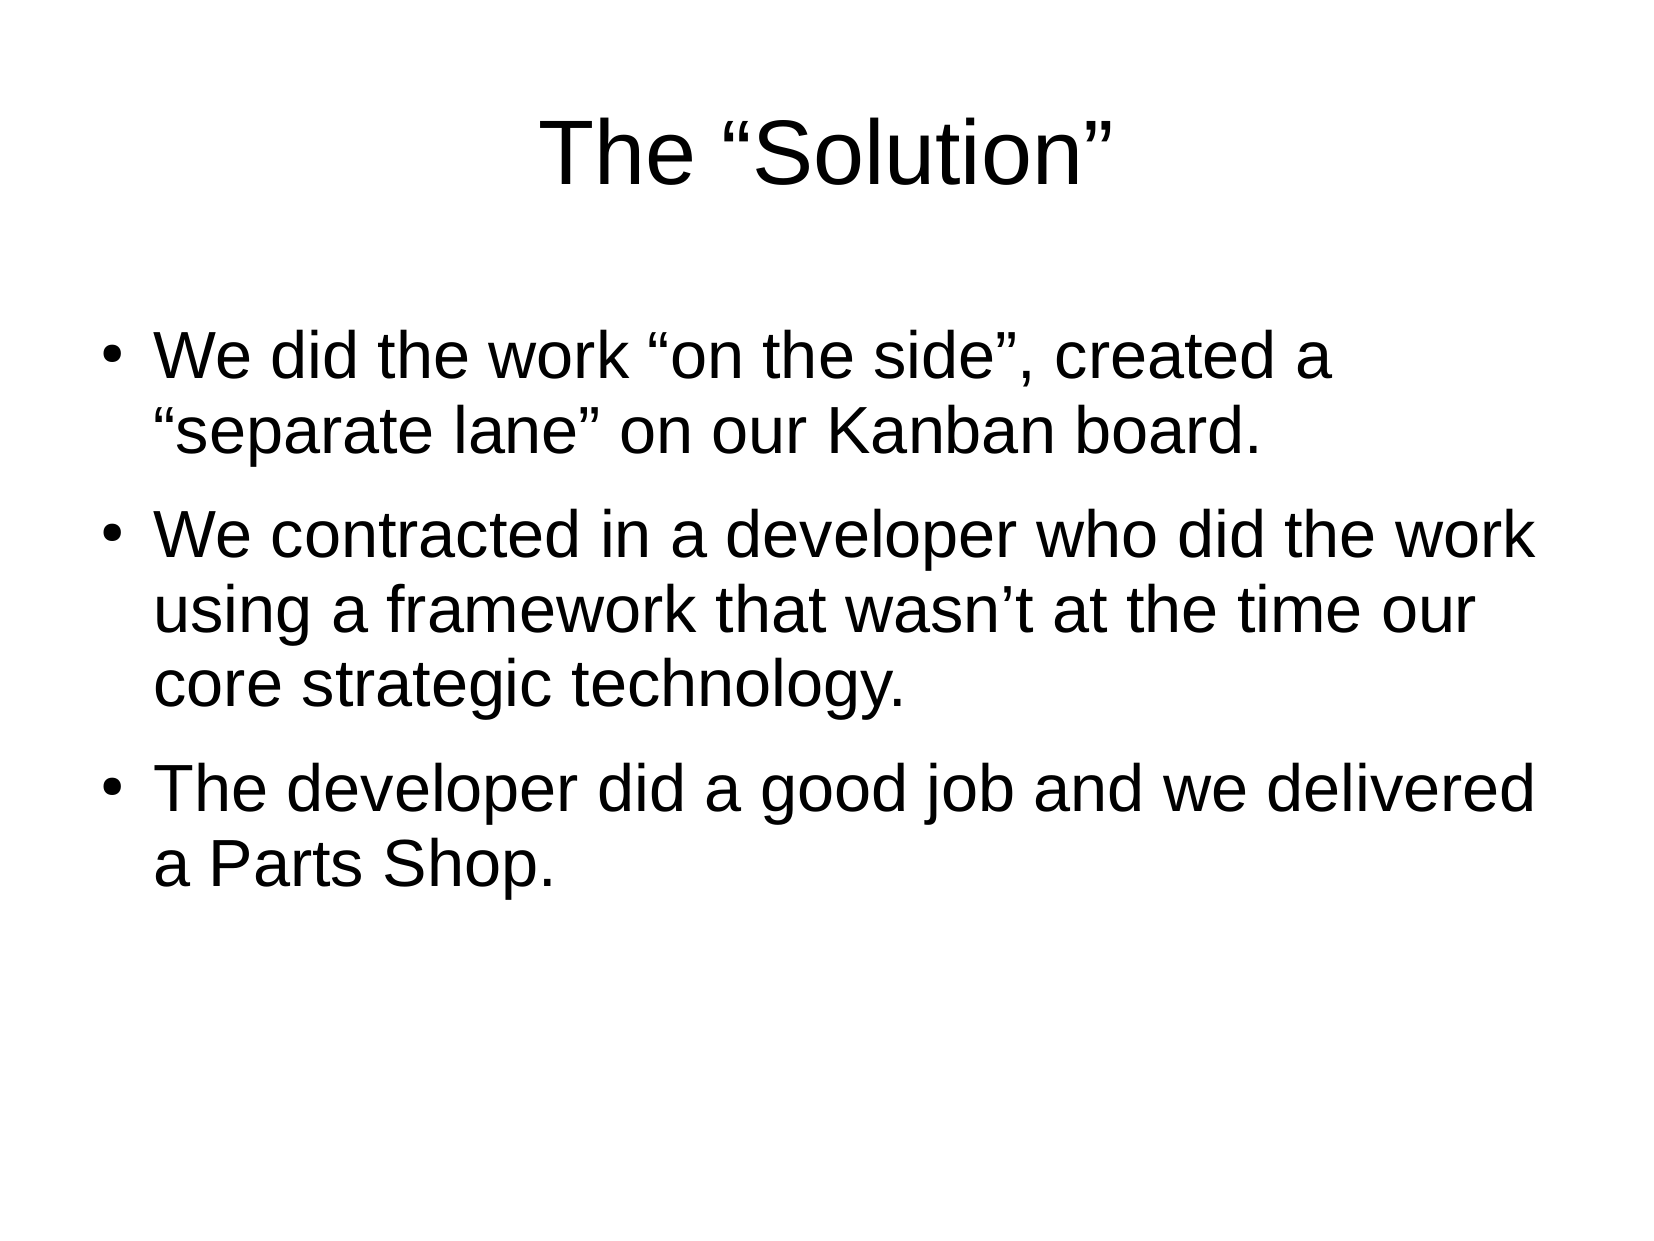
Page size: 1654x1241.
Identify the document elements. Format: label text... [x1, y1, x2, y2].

title The “Solution” [82, 49, 1571, 257]
list We did the work “on the side”, created a “separate lane” on our Kanban board. We contracted in a developer who did the work using a framework that wasn’t at the time our core strategic technology. The developer did a good job and we delivered a Parts Shop. [82, 317, 1571, 1038]
